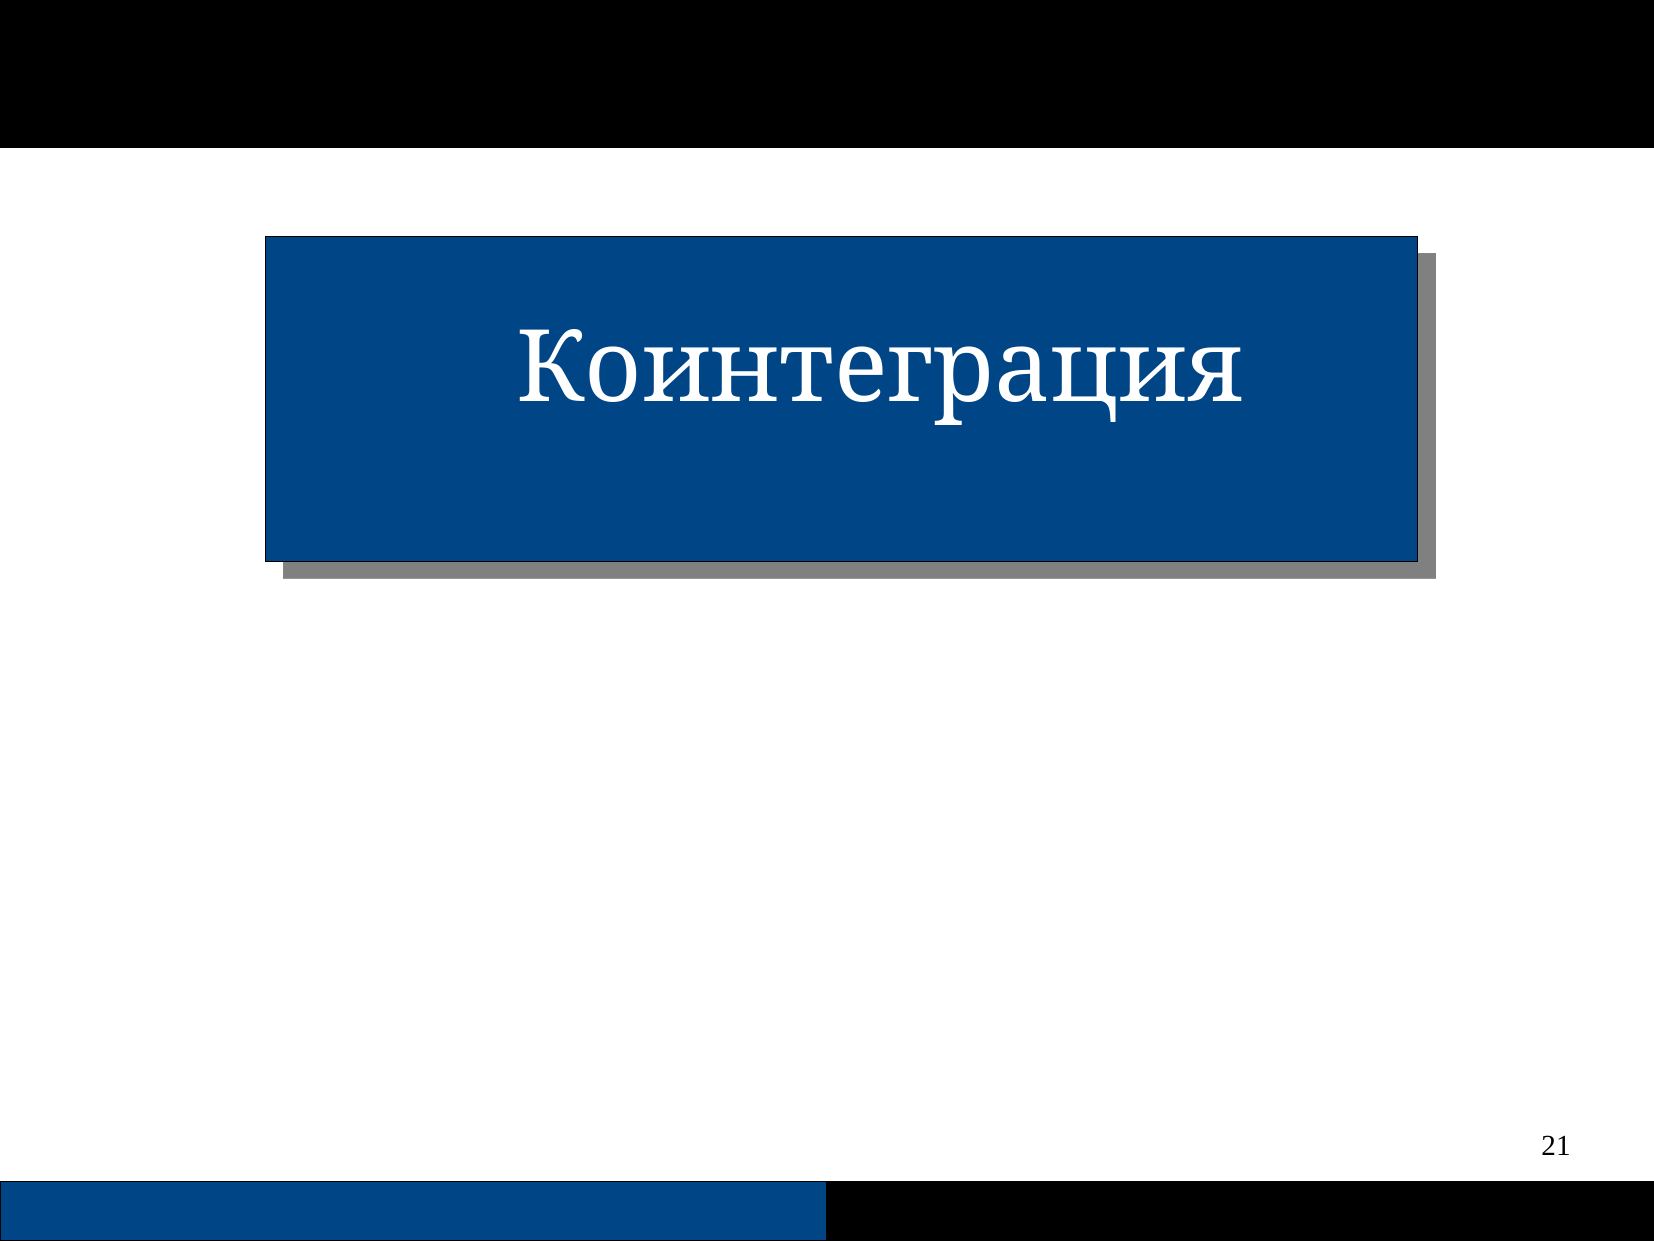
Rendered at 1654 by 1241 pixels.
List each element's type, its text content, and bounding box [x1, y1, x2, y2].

text_box [265, 236, 1418, 562]
text_box [0, 1181, 1654, 1241]
text_box Коинтеграция [501, 304, 1183, 443]
text_box [0, 0, 1654, 148]
